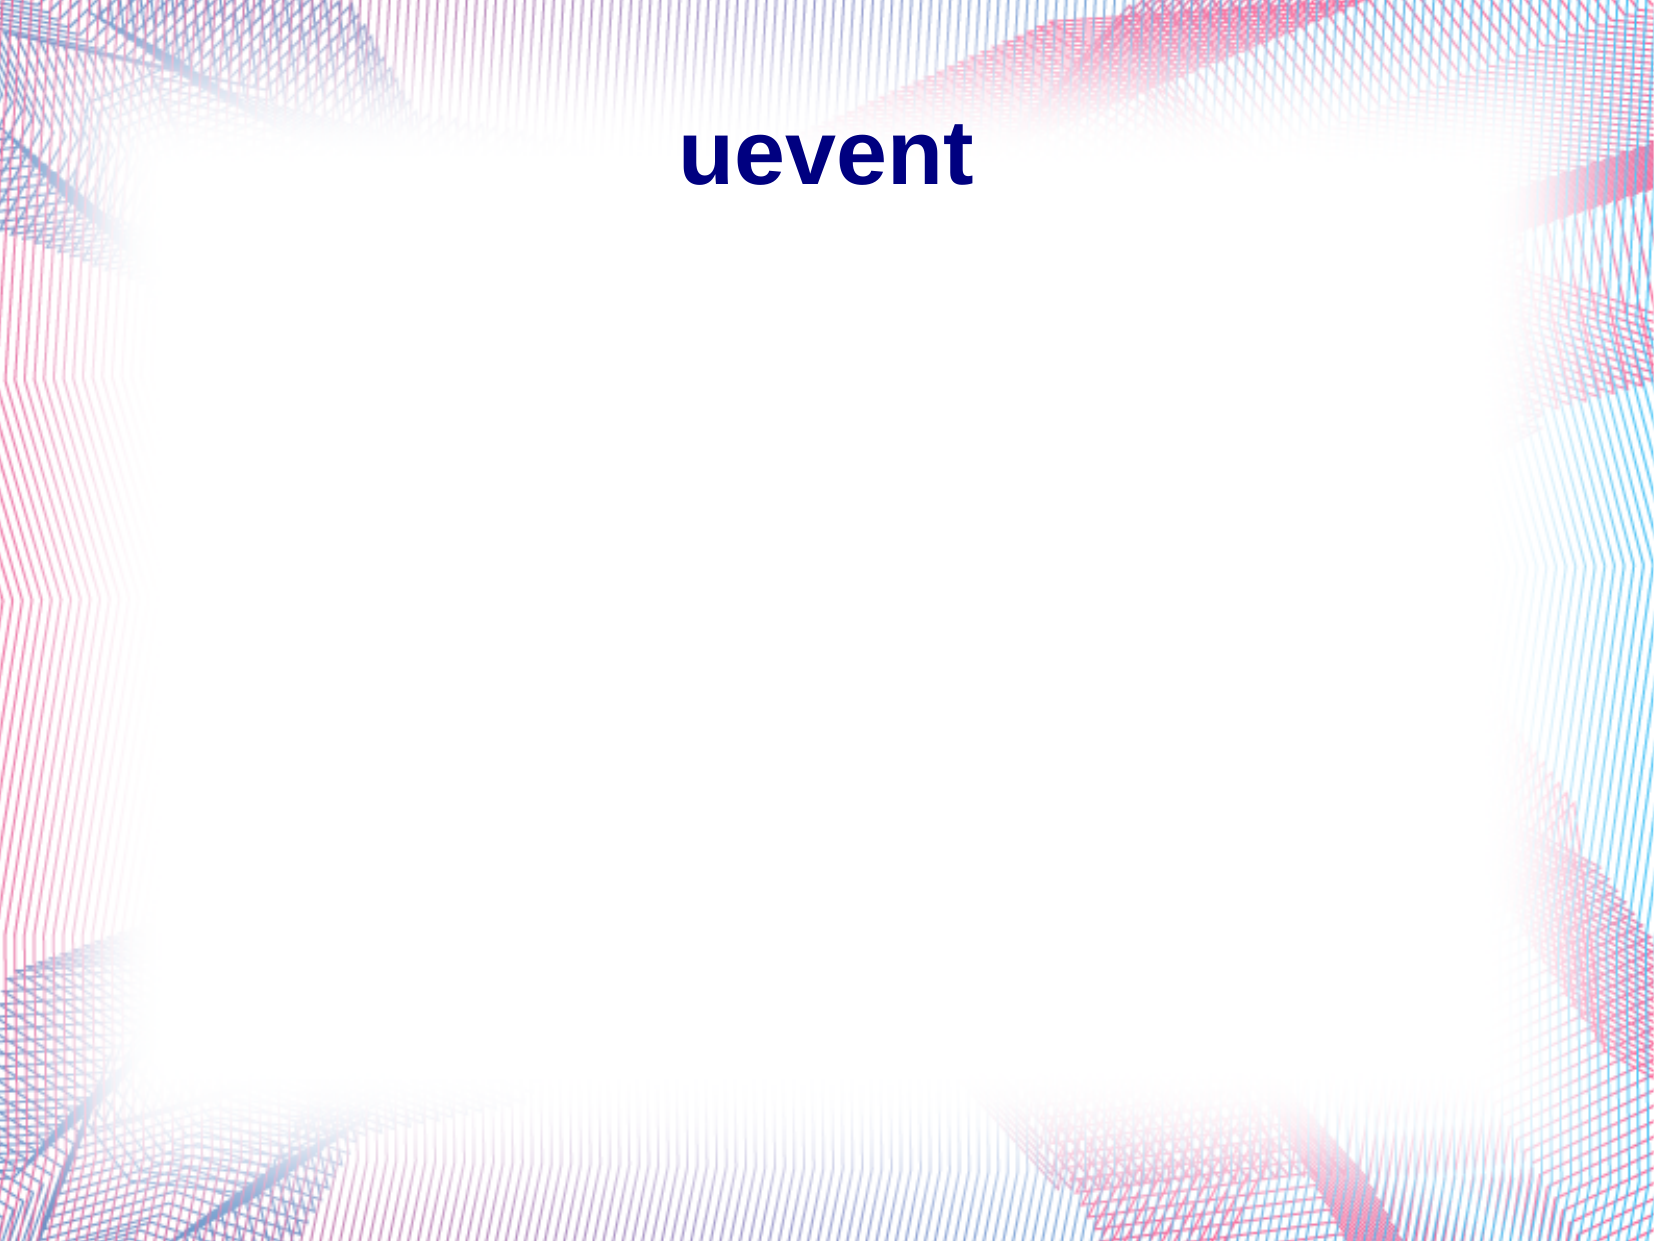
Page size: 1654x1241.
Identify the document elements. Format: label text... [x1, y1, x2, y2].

title uevent [82, 49, 1571, 257]
picture [0, 0, 1654, 1241]
